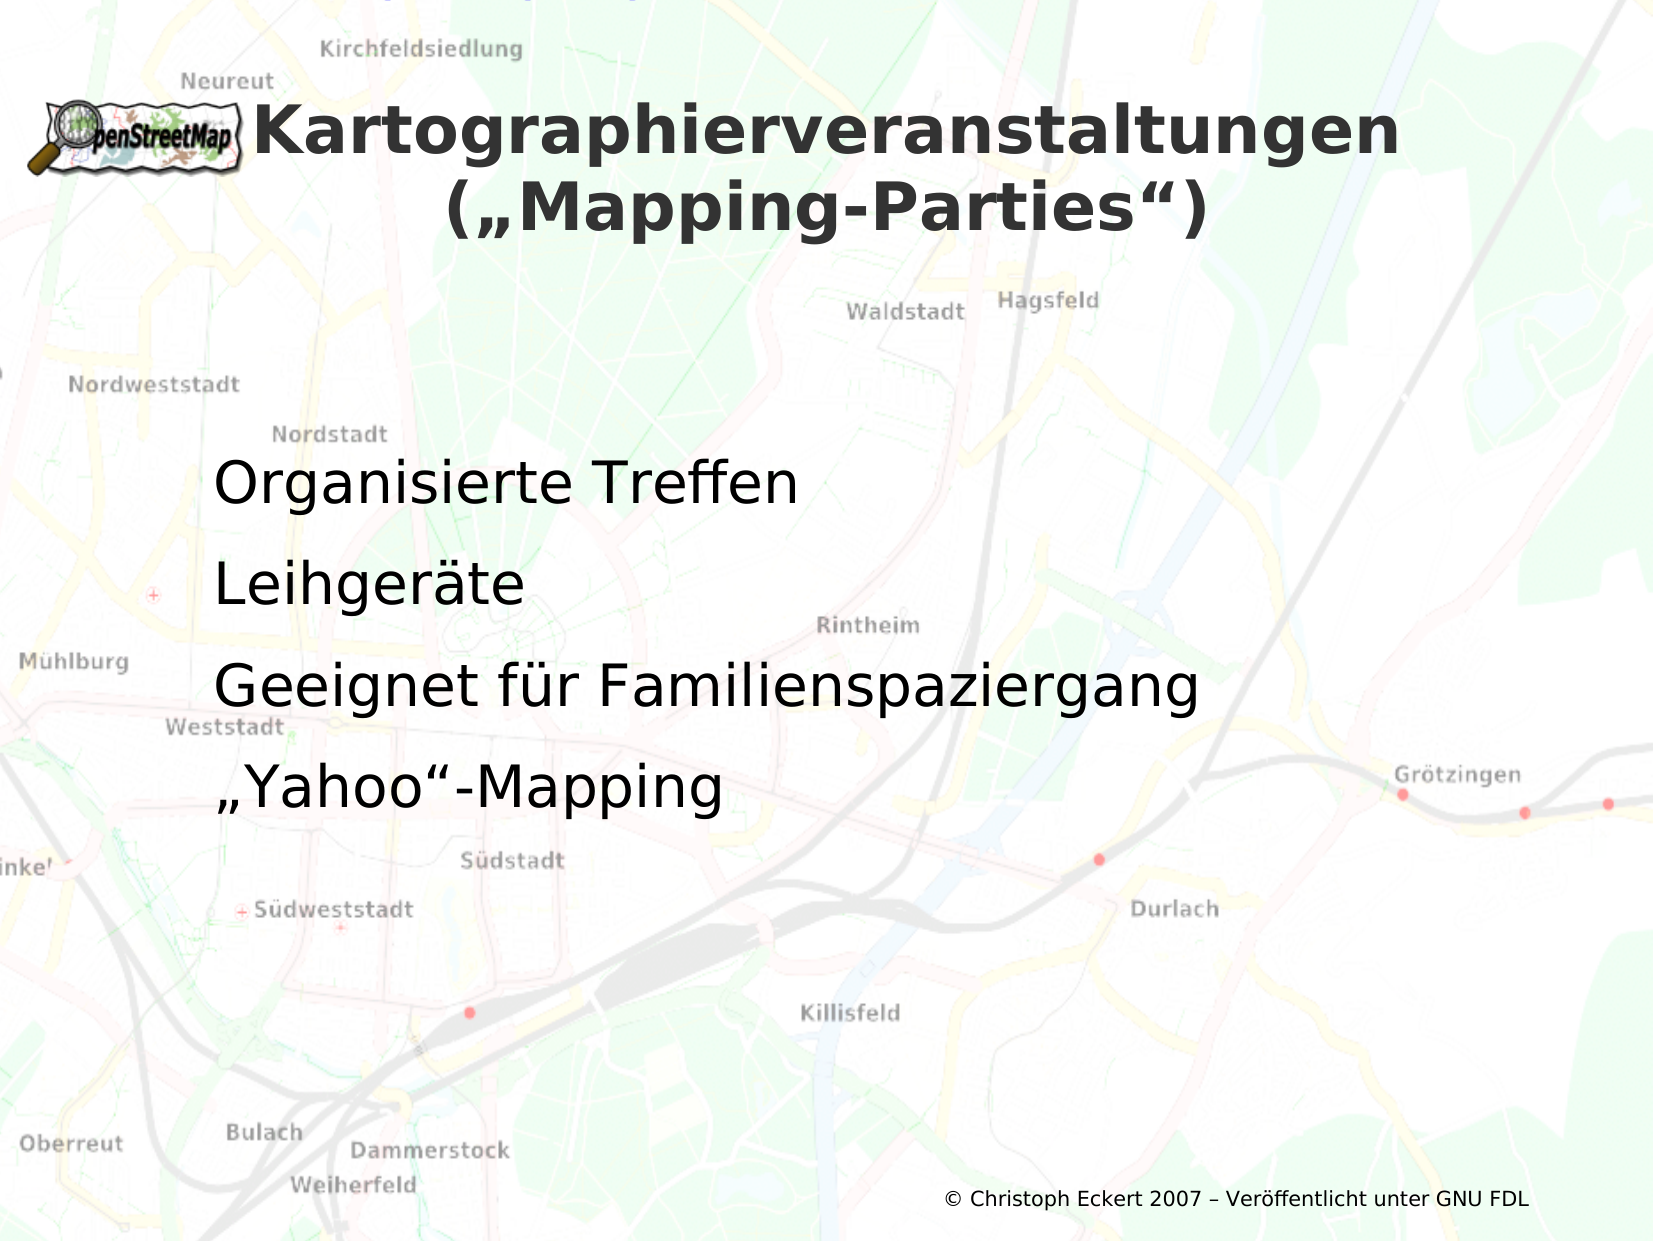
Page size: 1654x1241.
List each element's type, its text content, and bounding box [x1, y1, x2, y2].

picture [0, 0, 1653, 1241]
title Kartographierveranstaltungen („Mapping-Parties“) [121, 91, 1534, 299]
subtitle Organisierte Treffen Leihgeräte Geeignet für Familienspaziergang „Yahoo“-Mapping [178, 328, 1570, 910]
